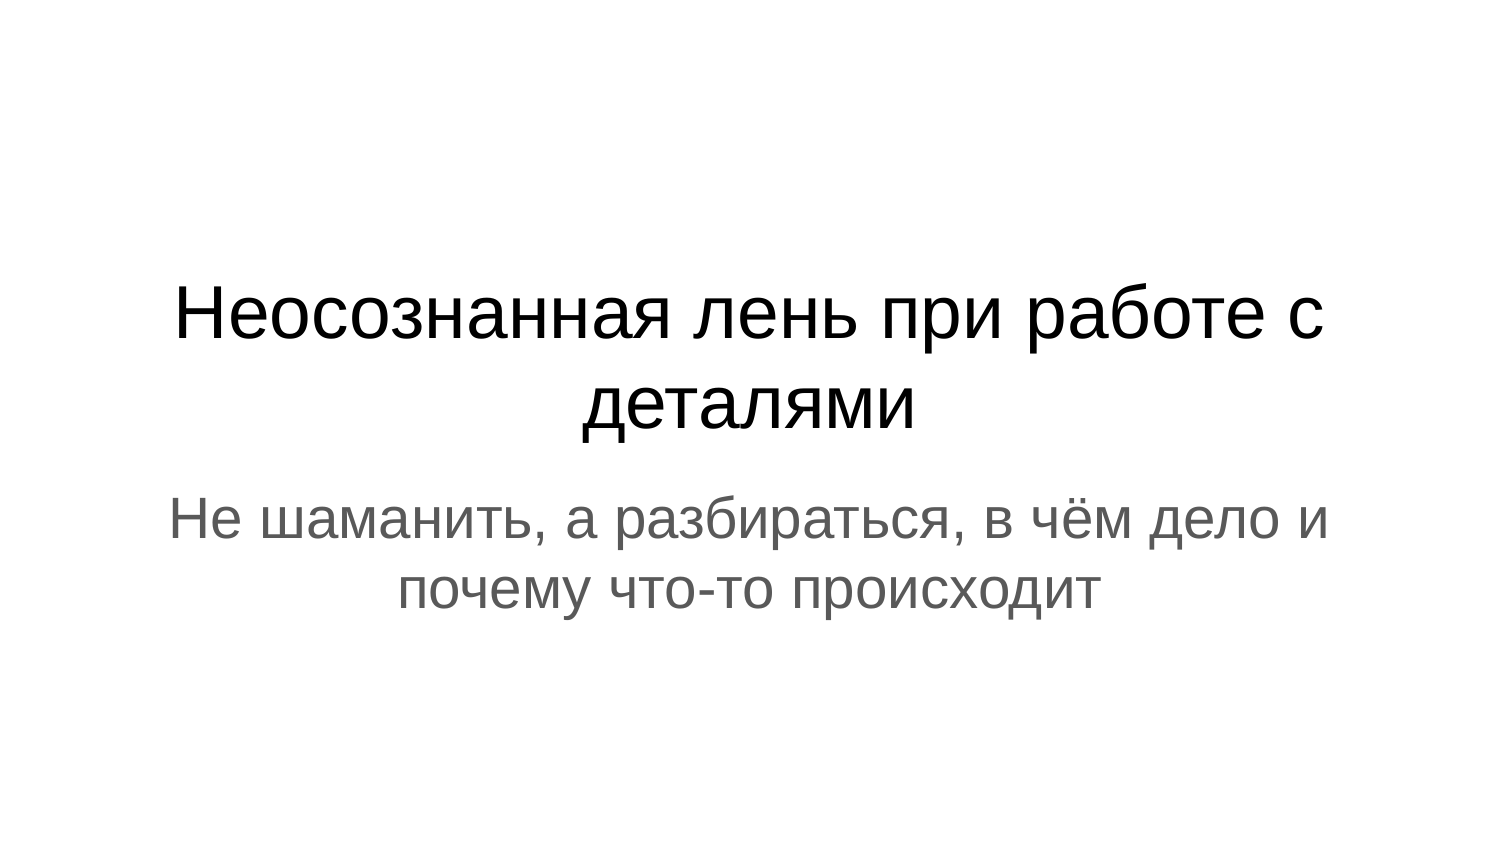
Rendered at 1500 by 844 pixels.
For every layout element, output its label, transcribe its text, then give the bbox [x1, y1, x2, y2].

subtitle Не шаманить, а разбираться, в чём дело и почему что-то происходит [51, 464, 1449, 595]
title Неосознанная лень при работе с деталями [51, 122, 1449, 459]
